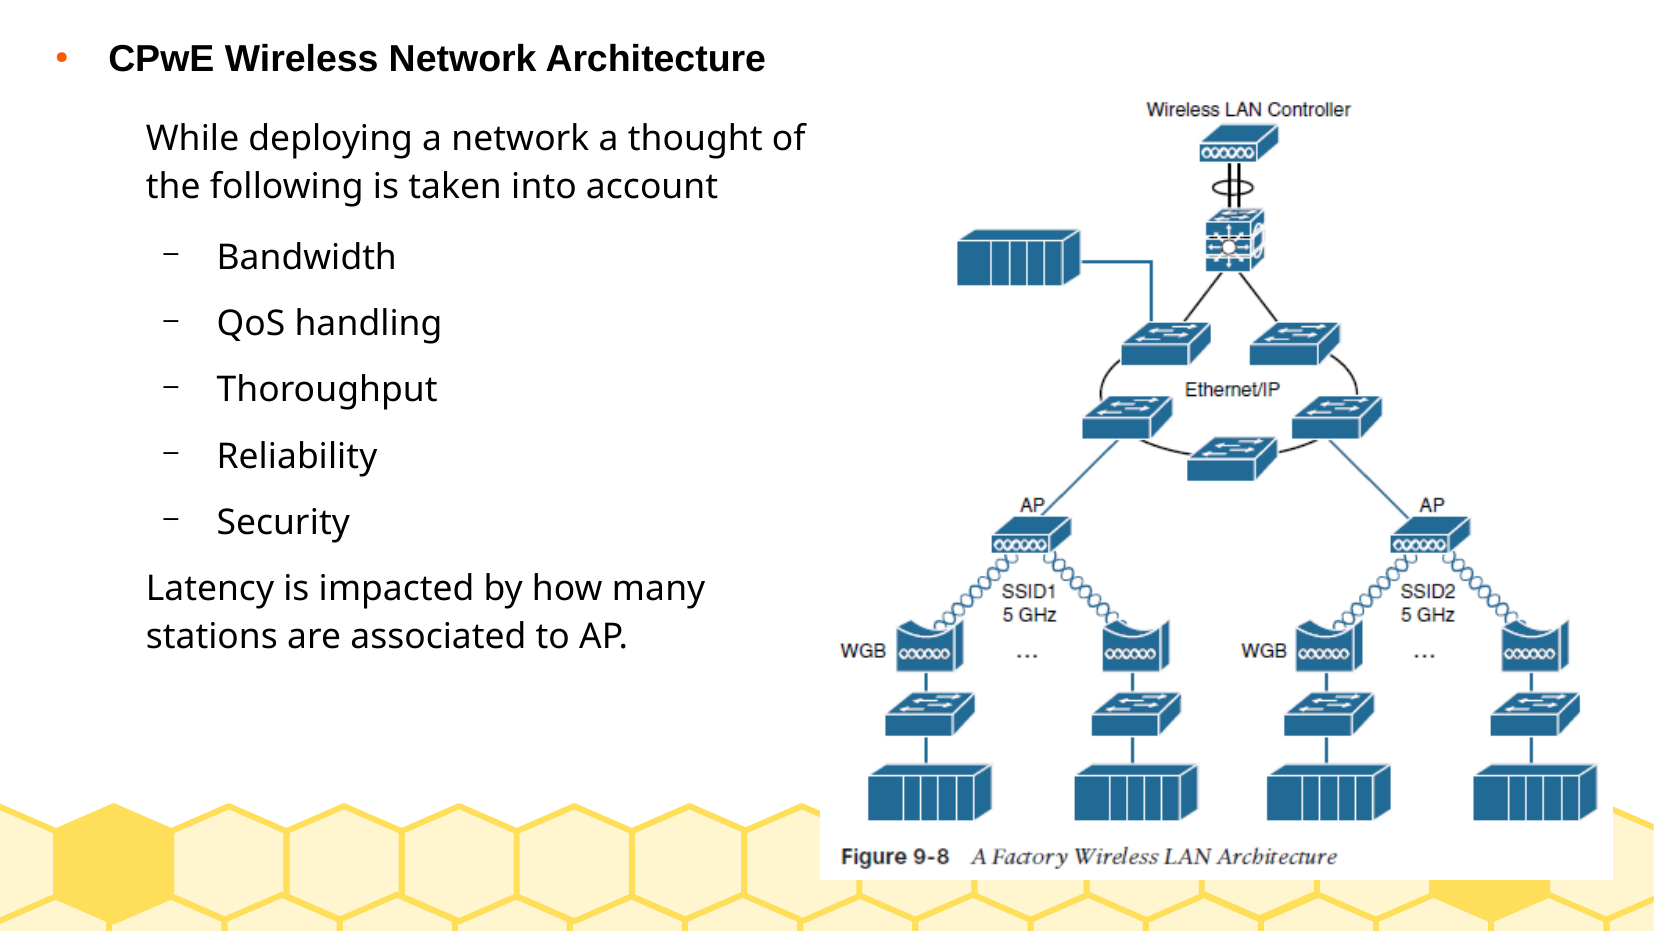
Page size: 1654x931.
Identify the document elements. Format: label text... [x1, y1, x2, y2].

text_box CPwE Wireless Network Architecture [37, 37, 1163, 80]
list While deploying a network a thought of the following is taken into account Bandwidth QoS handling Thoroughput Reliability Security Latency is impacted by how many stations are associated to AP. [75, 112, 826, 931]
picture [820, 79, 1613, 880]
